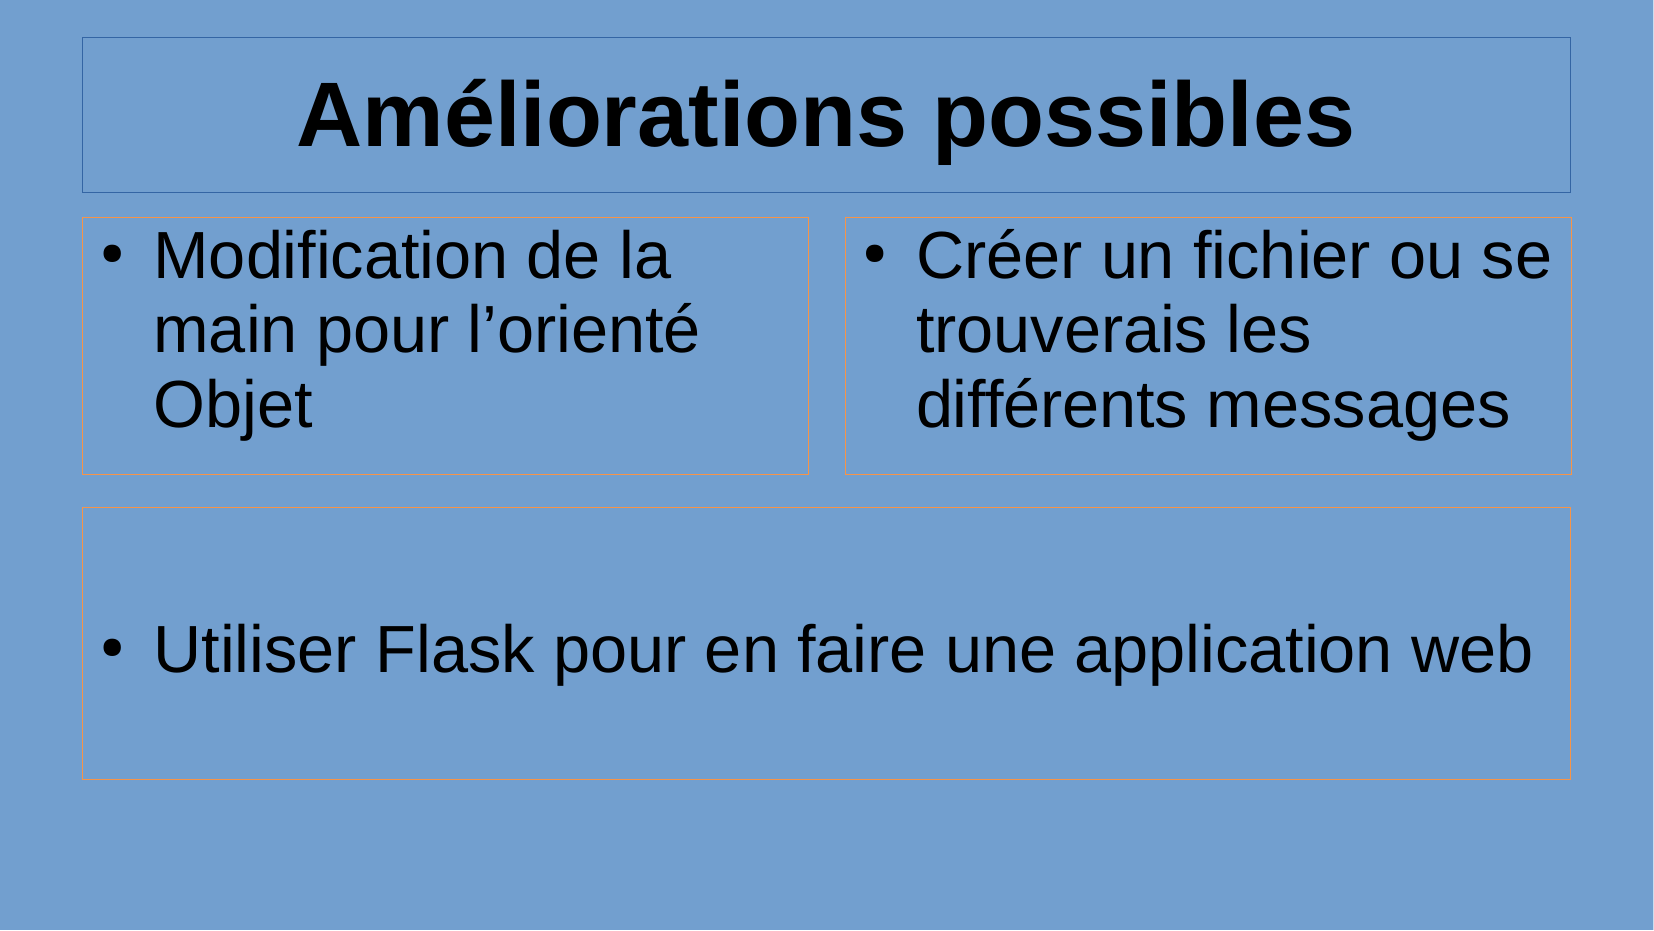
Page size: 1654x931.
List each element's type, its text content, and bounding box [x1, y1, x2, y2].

title Améliorations possibles [82, 37, 1571, 193]
list Utiliser Flask pour en faire une application web [82, 507, 1571, 780]
list Modification de la main pour l’orienté Objet [82, 217, 809, 475]
list Créer un fichier ou se trouverais les différents messages [845, 217, 1572, 475]
